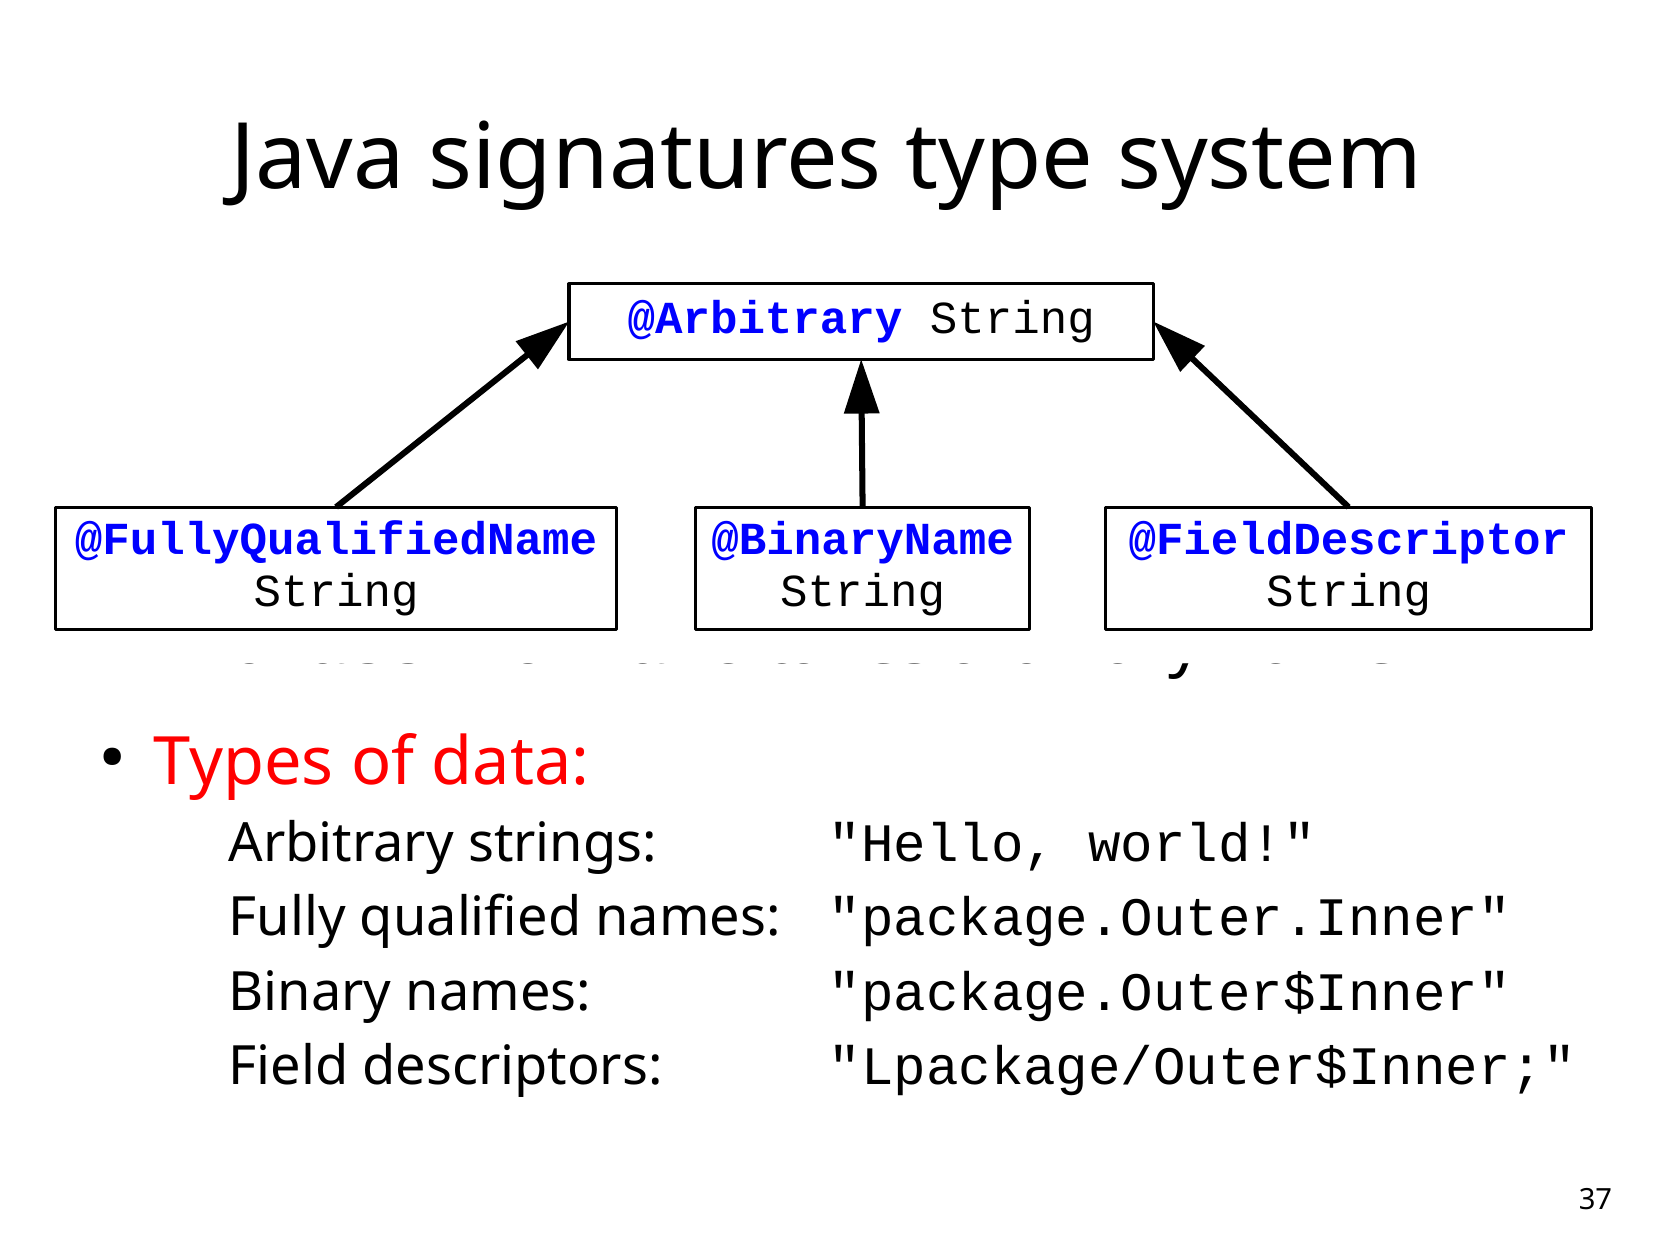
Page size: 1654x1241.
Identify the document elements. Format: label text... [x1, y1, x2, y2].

text_box @FullyQualifiedName String [55, 507, 617, 630]
text_box @Arbitrary String [568, 283, 1154, 360]
text_box @BinaryName String [695, 507, 1030, 630]
list Runtime behavior to prevent: ClassNotFoundException Legal operations: Class.forName takes a binary name Types of data: Arbitrary strings: "Hello, world!" Fully qualified names: "package.Outer.Inner" Binary names: "package.Outer$Inner" Field descriptors: "Lpackage/Outer$Inner;" [82, 664, 1613, 1109]
text_box [37, 250, 1613, 664]
title Java signatures type system [82, 49, 1571, 250]
text_box @FieldDescriptor String [1105, 507, 1592, 630]
